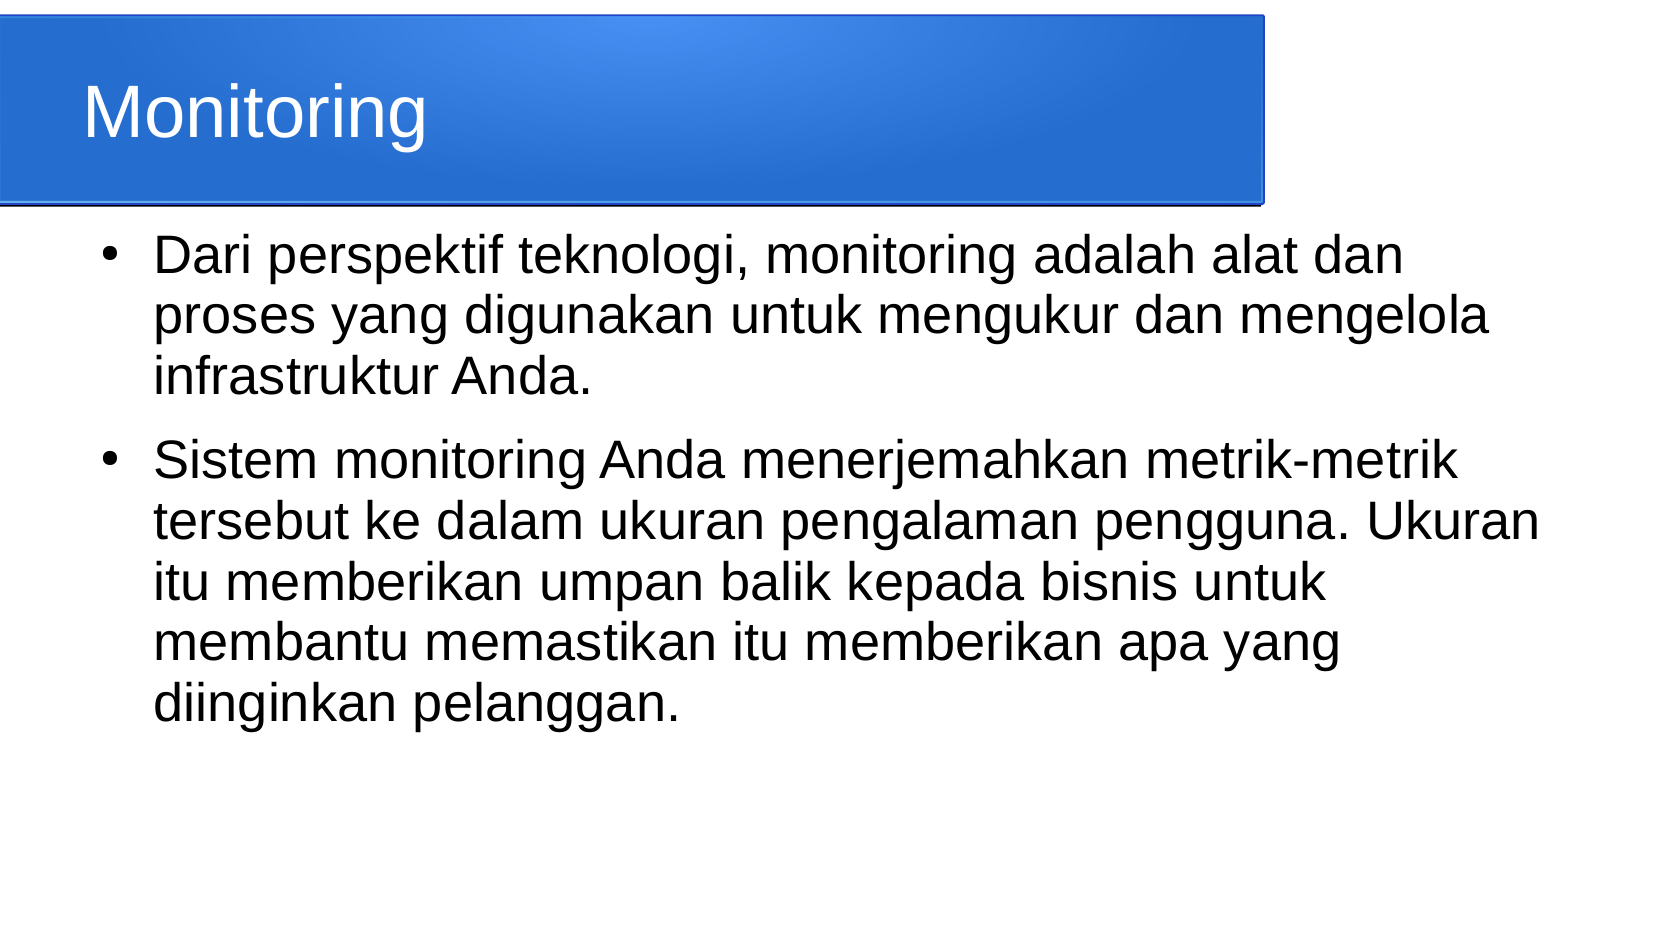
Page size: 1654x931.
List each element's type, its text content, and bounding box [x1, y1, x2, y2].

title Monitoring [82, 35, 1235, 189]
list Dari perspektif teknologi, monitoring adalah alat dan proses yang digunakan untuk mengukur dan mengelola infrastruktur Anda. Sistem monitoring Anda menerjemahkan metrik-metrik tersebut ke dalam ukuran pengalaman pengguna. Ukuran itu memberikan umpan balik kepada bisnis untuk membantu memastikan itu memberikan apa yang diinginkan pelanggan. [82, 224, 1571, 764]
